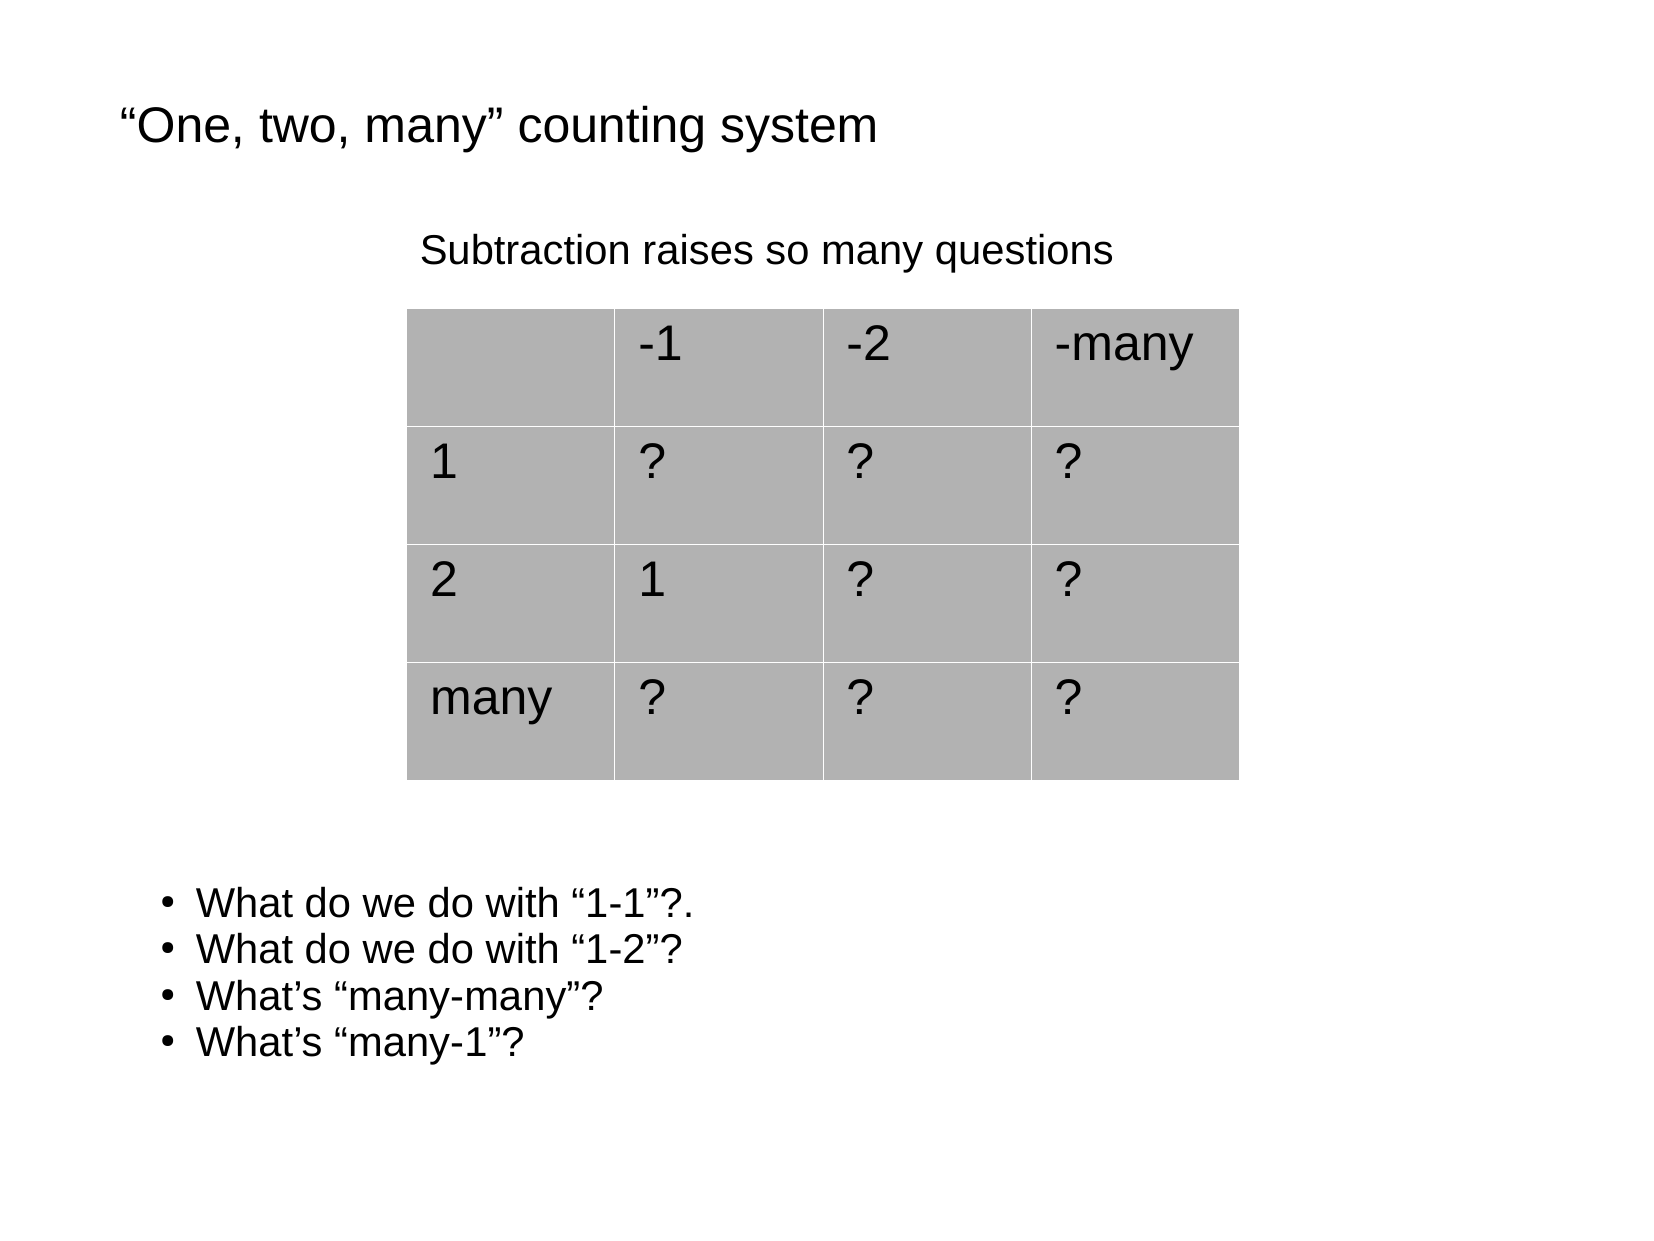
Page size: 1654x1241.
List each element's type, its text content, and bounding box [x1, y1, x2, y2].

table_cell ? [824, 663, 1031, 780]
table_header -2 [824, 309, 1031, 426]
text_box “One, two, many” counting system [105, 90, 921, 161]
table_cell ? [824, 427, 1031, 544]
table_header [407, 309, 614, 426]
table_cell 1 [407, 427, 614, 544]
table_cell ? [1032, 427, 1239, 544]
table_cell 2 [407, 545, 614, 662]
text_box What do we do with “1-1”?. What do we do with “1-2”? What’s “many-many”? What’s “many-1”? [145, 872, 962, 1073]
table_cell ? [1032, 663, 1239, 780]
table_header -many [1032, 309, 1239, 426]
table_cell many [407, 663, 614, 780]
table_cell ? [824, 545, 1031, 662]
table_cell 1 [615, 545, 823, 662]
table_header -1 [615, 309, 823, 426]
text_box Subtraction raises so many questions [405, 219, 1221, 291]
table_cell ? [1032, 545, 1239, 662]
table_cell ? [615, 663, 823, 780]
table_cell ? [615, 427, 823, 544]
